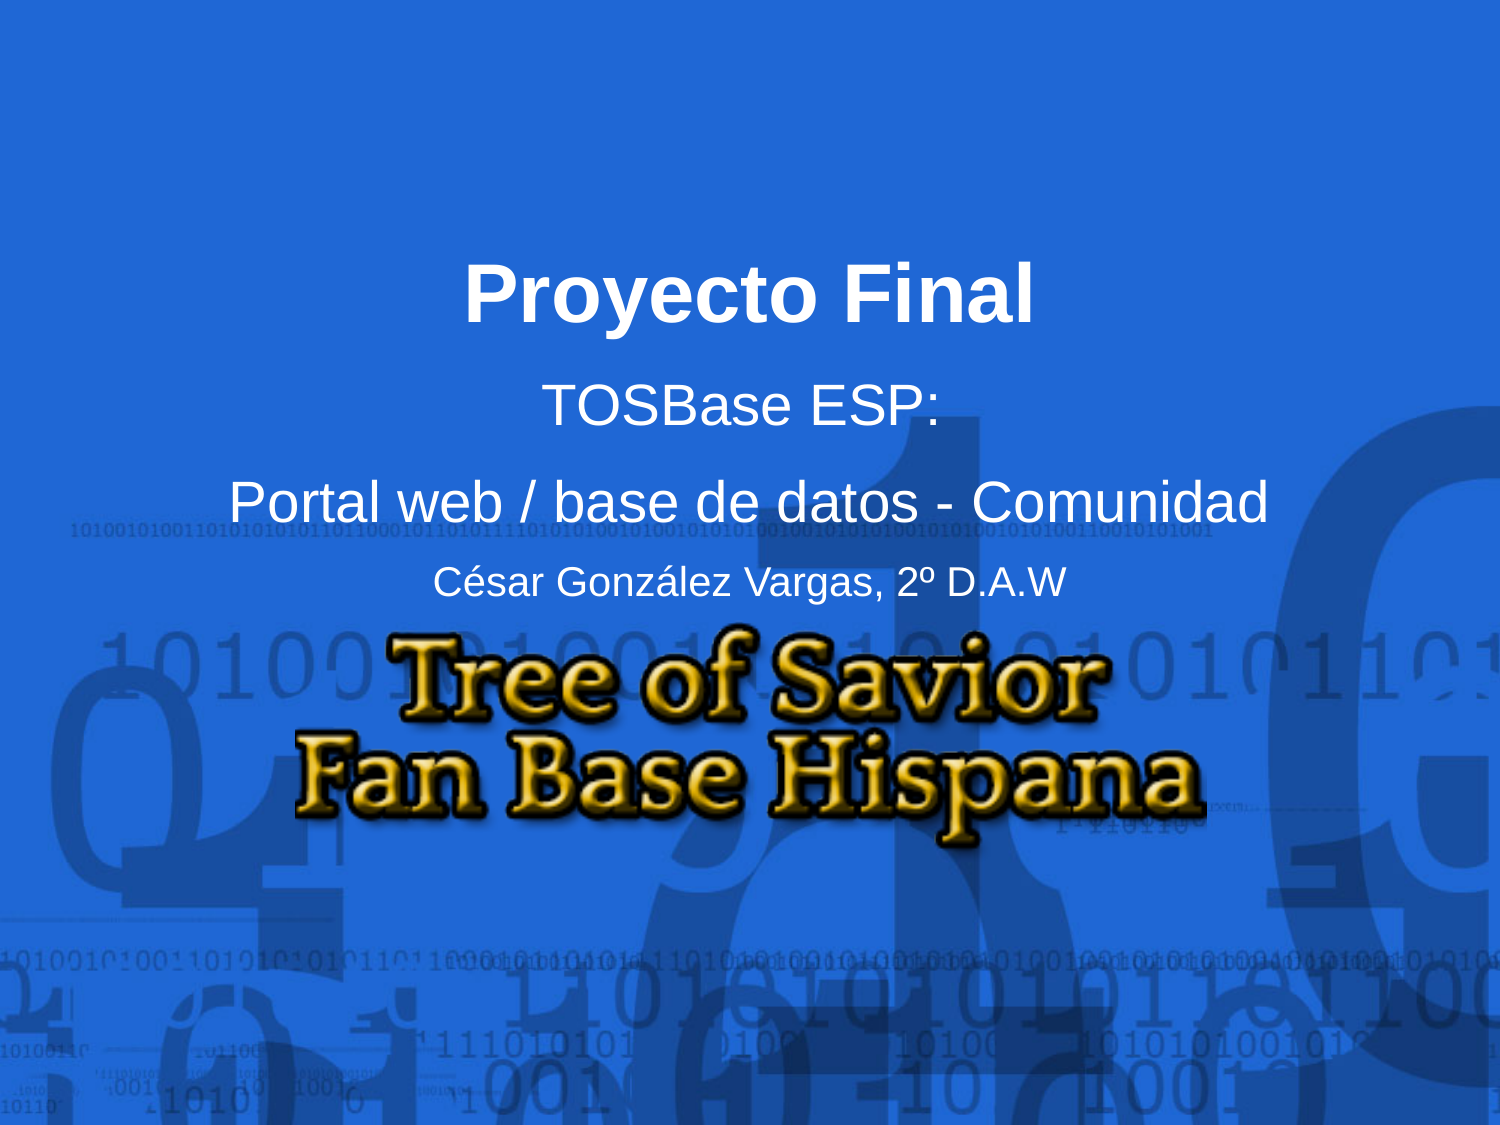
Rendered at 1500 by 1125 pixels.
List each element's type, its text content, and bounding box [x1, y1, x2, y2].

picture [0, 0, 1500, 1125]
title Proyecto Final TOSBase ESP: Portal web / base de datos - Comunidad César González Vargas, 2º D.A.W [112, 214, 1388, 591]
